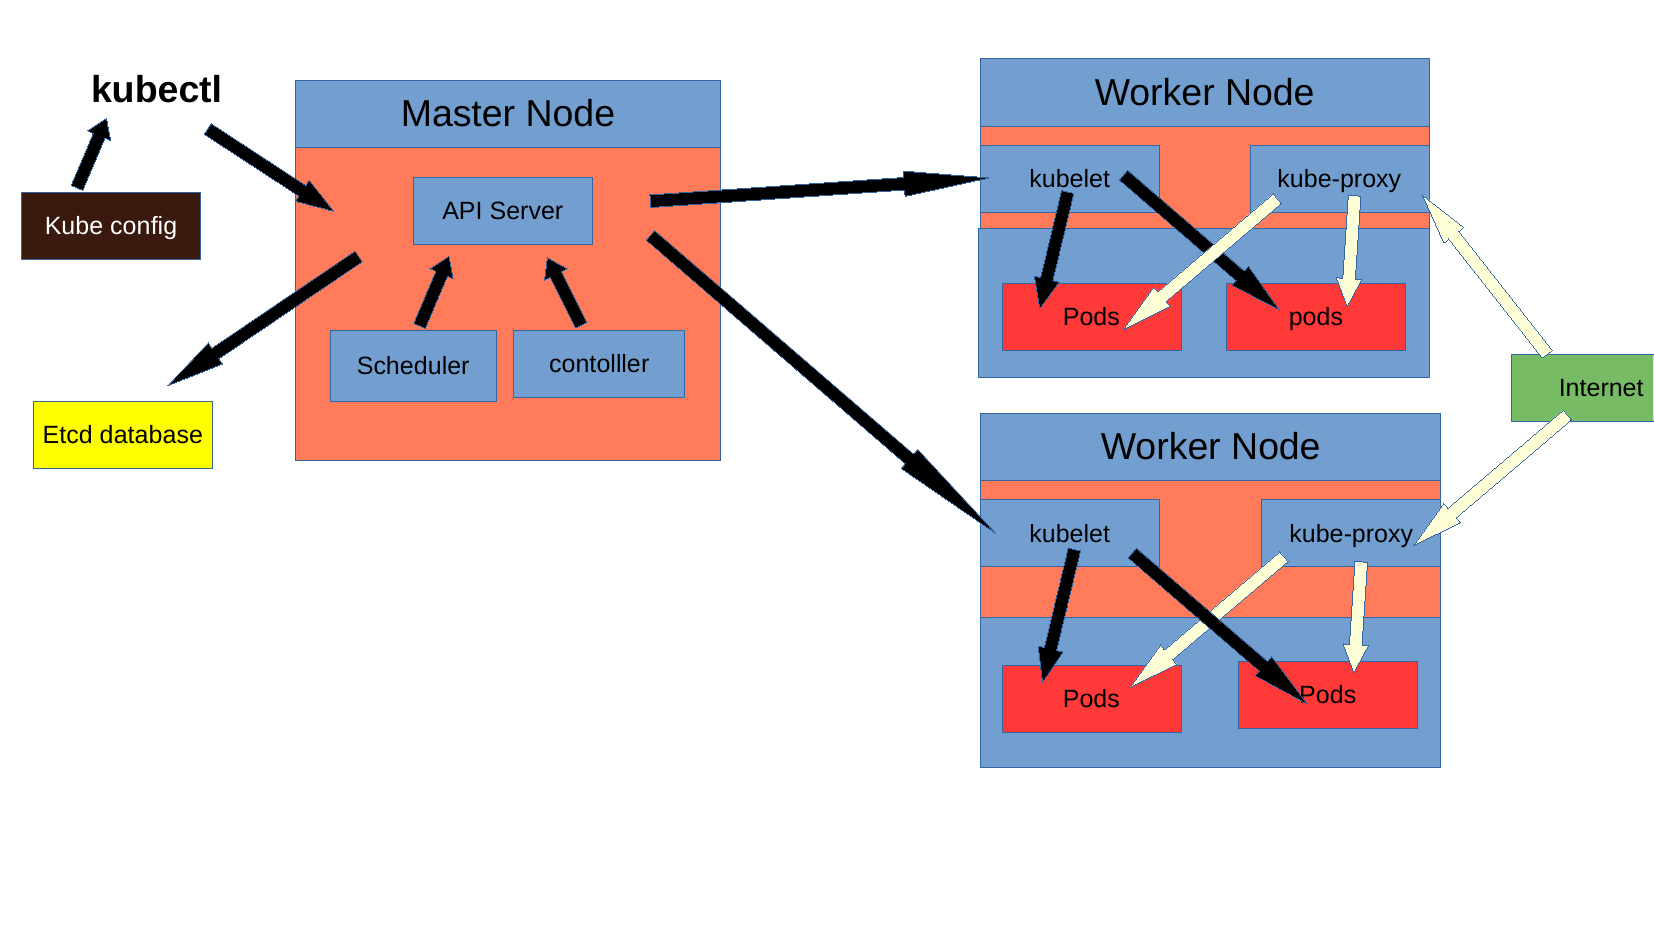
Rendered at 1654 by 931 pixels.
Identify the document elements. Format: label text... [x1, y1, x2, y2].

text_box Worker Node [980, 413, 1441, 481]
text_box Scheduler [330, 330, 497, 402]
text_box Pods [1002, 665, 1182, 733]
text_box [980, 481, 1441, 768]
text_box [1413, 410, 1572, 546]
text_box [71, 118, 111, 191]
text_box [167, 123, 996, 534]
text_box kubelet [980, 499, 1160, 567]
text_box Internet [1511, 354, 1654, 422]
text_box kube-proxy [1261, 499, 1441, 567]
text_box [978, 127, 1553, 378]
text_box contolller [513, 330, 685, 398]
text_box kube-proxy [1250, 145, 1430, 213]
text_box Pods [1002, 283, 1182, 351]
text_box API Server [413, 177, 593, 245]
text_box Master Node [295, 80, 721, 148]
text_box Etcd database [33, 401, 213, 469]
text_box Worker Node [980, 58, 1430, 127]
text_box Kube config [21, 192, 201, 260]
text_box Pods [1238, 661, 1418, 729]
text_box pods [1226, 283, 1406, 351]
text_box kubelet [980, 145, 1160, 213]
text_box kubectl [76, 61, 238, 119]
